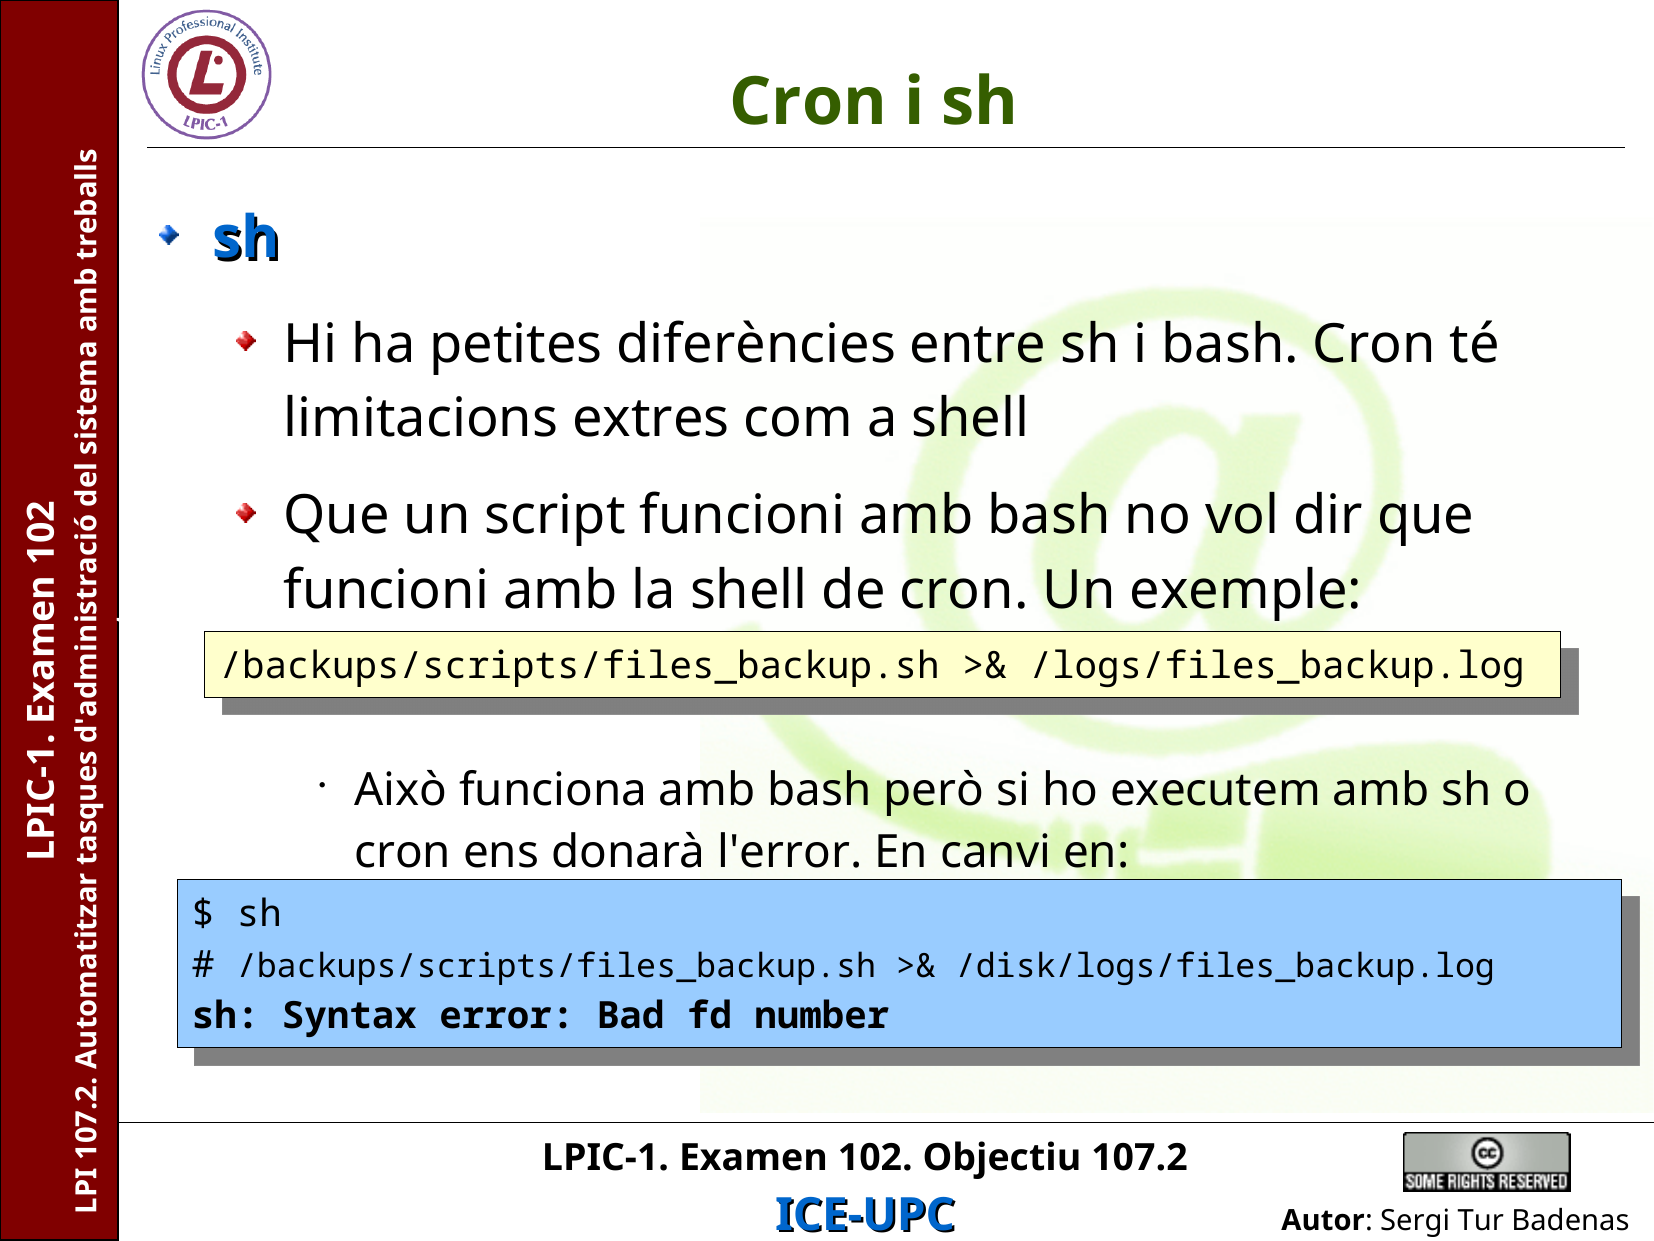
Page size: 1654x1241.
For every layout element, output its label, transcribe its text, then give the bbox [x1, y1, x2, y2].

picture [700, 217, 1654, 1113]
picture [1403, 1132, 1571, 1192]
list sh Hi ha petites diferències entre sh i bash. Cron té limitacions extres com a shell Que un script funcioni amb bash no vol dir que funcioni amb la shell de cron. Un exemple: Això funciona amb bash però si ho executem amb sh o cron ens donarà l'error. En canvi en: [141, 195, 1630, 1031]
text_box /backups/scripts/files_backup.sh >& /logs/files_backup.log [204, 631, 1561, 697]
picture [135, 5, 277, 55]
text_box $ sh # /backups/scripts/files_backup.sh >& /disk/logs/files_backup.log sh: Syntax error: Bad fd number [177, 879, 1622, 1021]
title Cron i sh [129, 55, 1619, 142]
